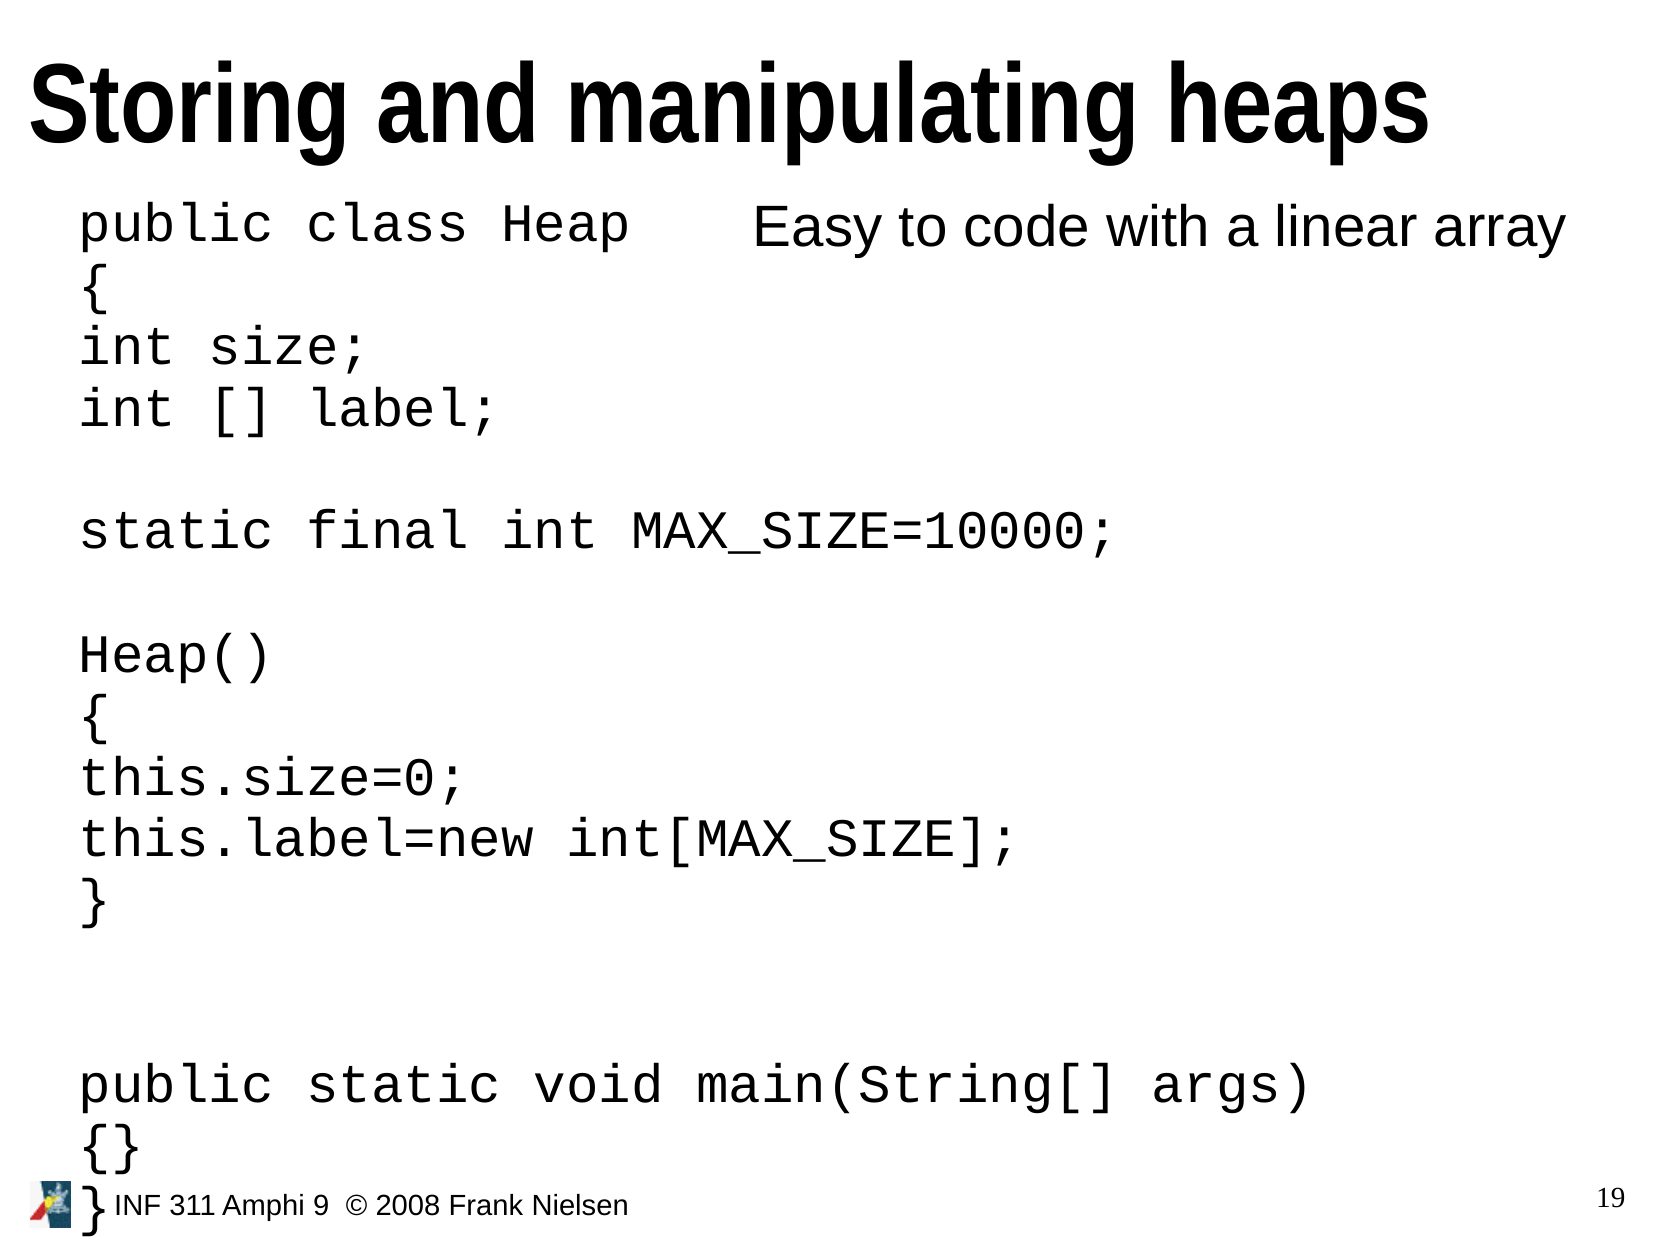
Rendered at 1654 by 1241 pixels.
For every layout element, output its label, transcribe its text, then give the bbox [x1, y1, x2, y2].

picture [29, 1181, 71, 1228]
text_box public class Heap { int size; int [] label; static final int MAX_SIZE=10000; Heap() { this.size=0; this.label=new int[MAX_SIZE]; } public static void main(String[] args) {} } [64, 189, 1329, 1186]
text_box Storing and manipulating heaps [13, 29, 1447, 174]
text_box Easy to code with a linear array [738, 186, 1600, 266]
